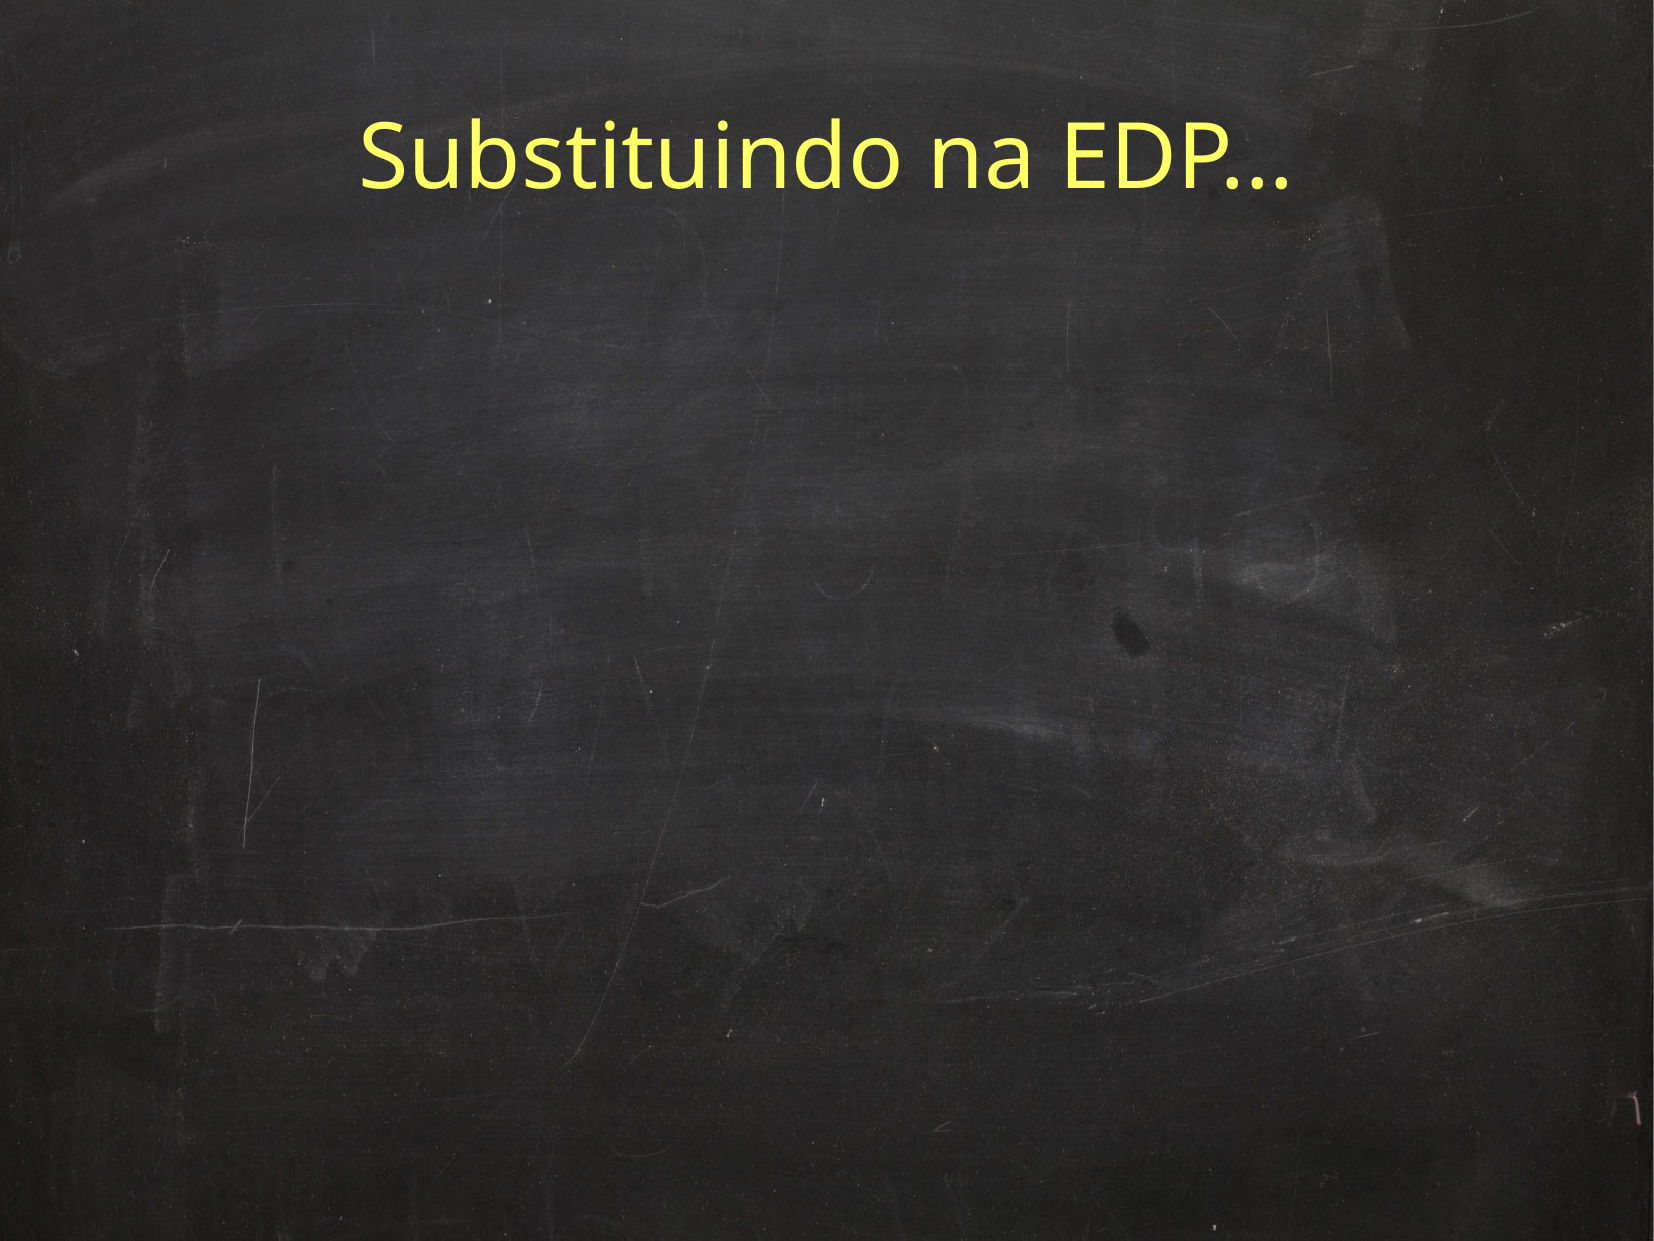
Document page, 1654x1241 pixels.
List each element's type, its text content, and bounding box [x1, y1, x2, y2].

picture [0, 0, 1654, 1241]
title Substituindo na EDP... [82, 56, 1571, 250]
